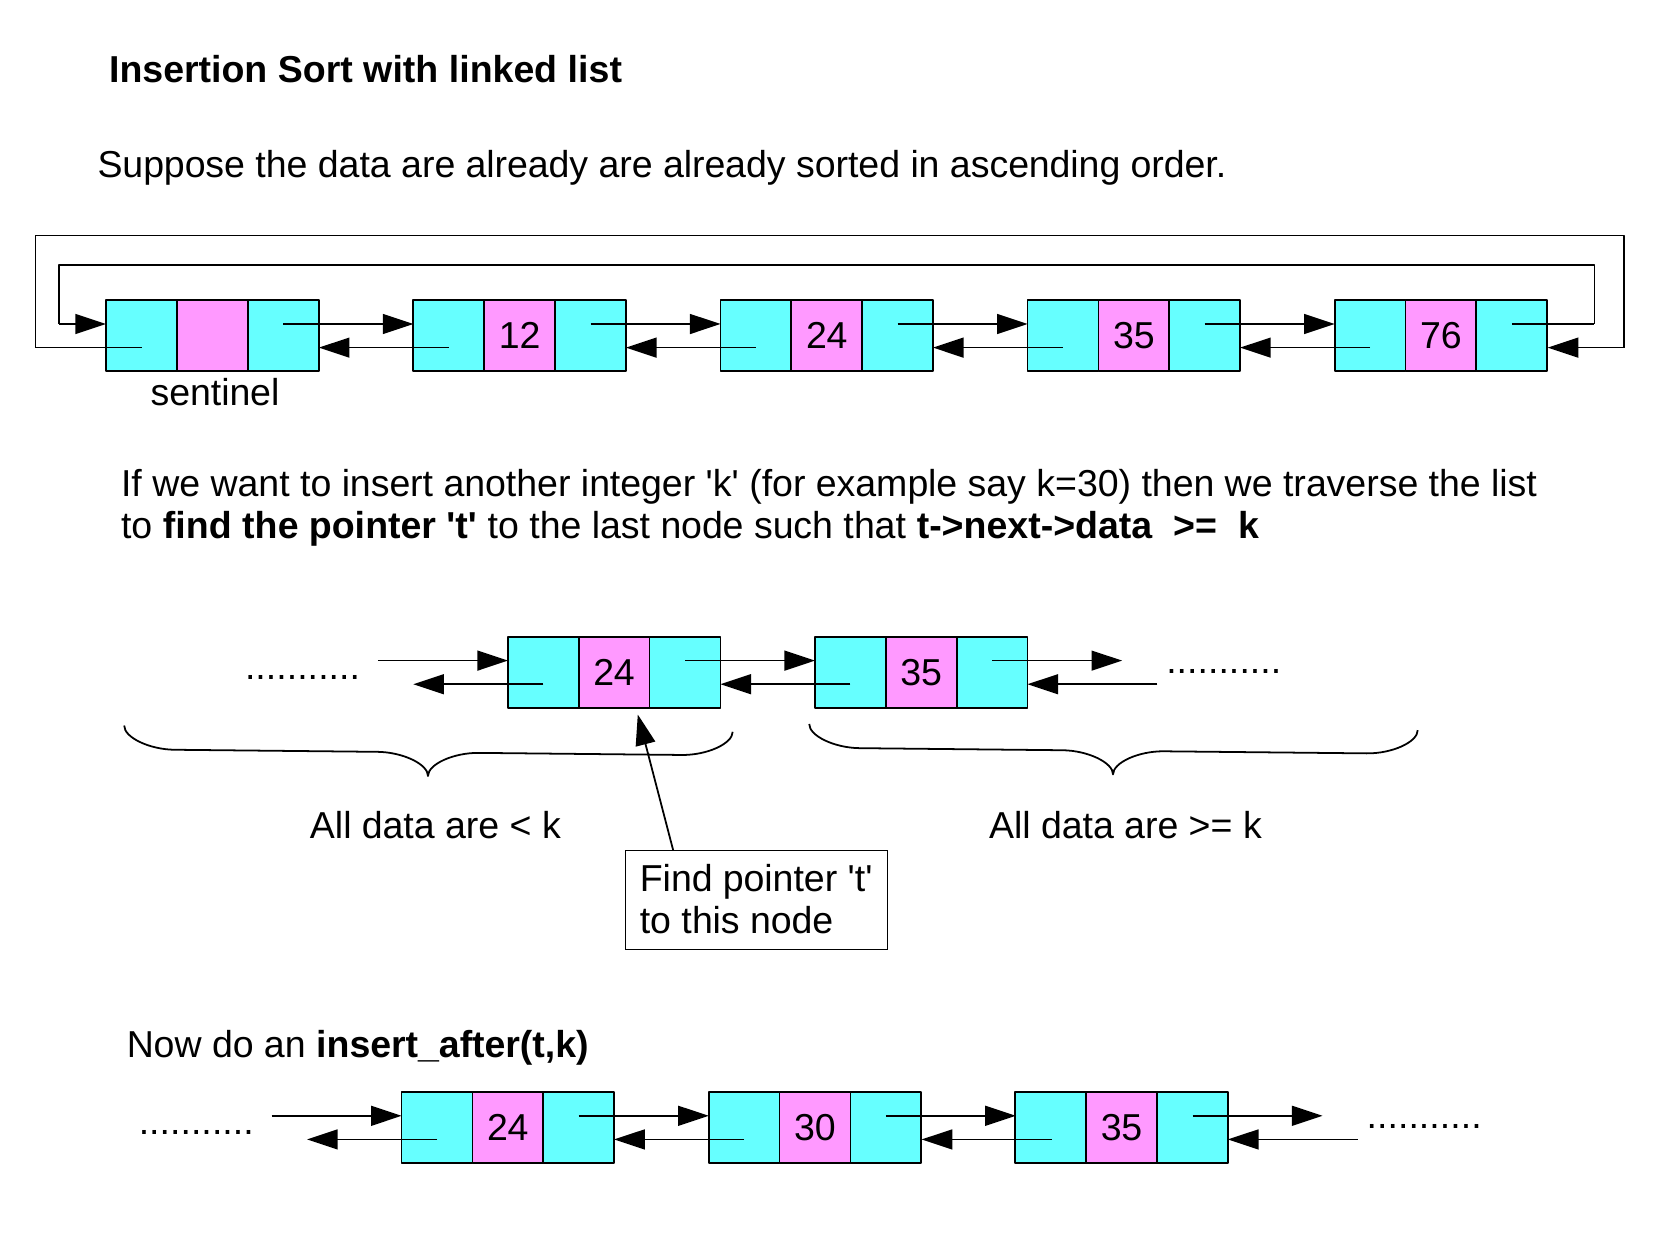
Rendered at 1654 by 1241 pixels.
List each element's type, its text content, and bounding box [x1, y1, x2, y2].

text_box [1158, 1092, 1228, 1164]
text_box [1477, 300, 1548, 372]
text_box ........... [230, 637, 376, 695]
text_box [851, 1092, 922, 1164]
text_box 24 [472, 1092, 544, 1164]
text_box All data are >= k [974, 796, 1278, 854]
text_box [957, 636, 1028, 708]
text_box 24 [578, 636, 650, 708]
text_box [863, 300, 934, 372]
text_box [556, 300, 626, 372]
text_box Find pointer 't' to this node [625, 850, 888, 950]
text_box [413, 300, 484, 372]
text_box [544, 1092, 615, 1164]
text_box [1334, 300, 1405, 372]
text_box 30 [779, 1092, 851, 1164]
text_box Now do an insert_after(t,k) [112, 1015, 604, 1073]
text_box 35 [885, 636, 957, 708]
text_box Suppose the data are already are already sorted in ascending order. [82, 135, 1242, 193]
text_box 35 [1086, 1092, 1158, 1164]
text_box sentinel [135, 364, 295, 422]
text_box ........... [1351, 1087, 1498, 1144]
text_box 35 [1098, 300, 1170, 372]
text_box All data are < k [295, 796, 576, 854]
text_box 76 [1405, 300, 1477, 372]
text_box ........... [124, 1092, 270, 1150]
text_box [708, 1092, 779, 1164]
text_box ........... [1151, 631, 1297, 689]
text_box [1027, 300, 1098, 372]
text_box 24 [791, 300, 863, 372]
text_box [720, 300, 791, 372]
text_box [106, 300, 319, 372]
text_box Insertion Sort with linked list [94, 41, 638, 99]
text_box [1015, 1092, 1086, 1164]
text_box [814, 636, 885, 708]
text_box [650, 636, 721, 708]
text_box 12 [484, 300, 556, 372]
text_box If we want to insert another integer 'k' (for example say k=30) then we traverse the list to find the pointer 't' to the last node such that t->next->data >= k [106, 454, 1553, 554]
text_box [507, 636, 578, 708]
text_box [1170, 300, 1241, 372]
text_box [401, 1092, 472, 1164]
